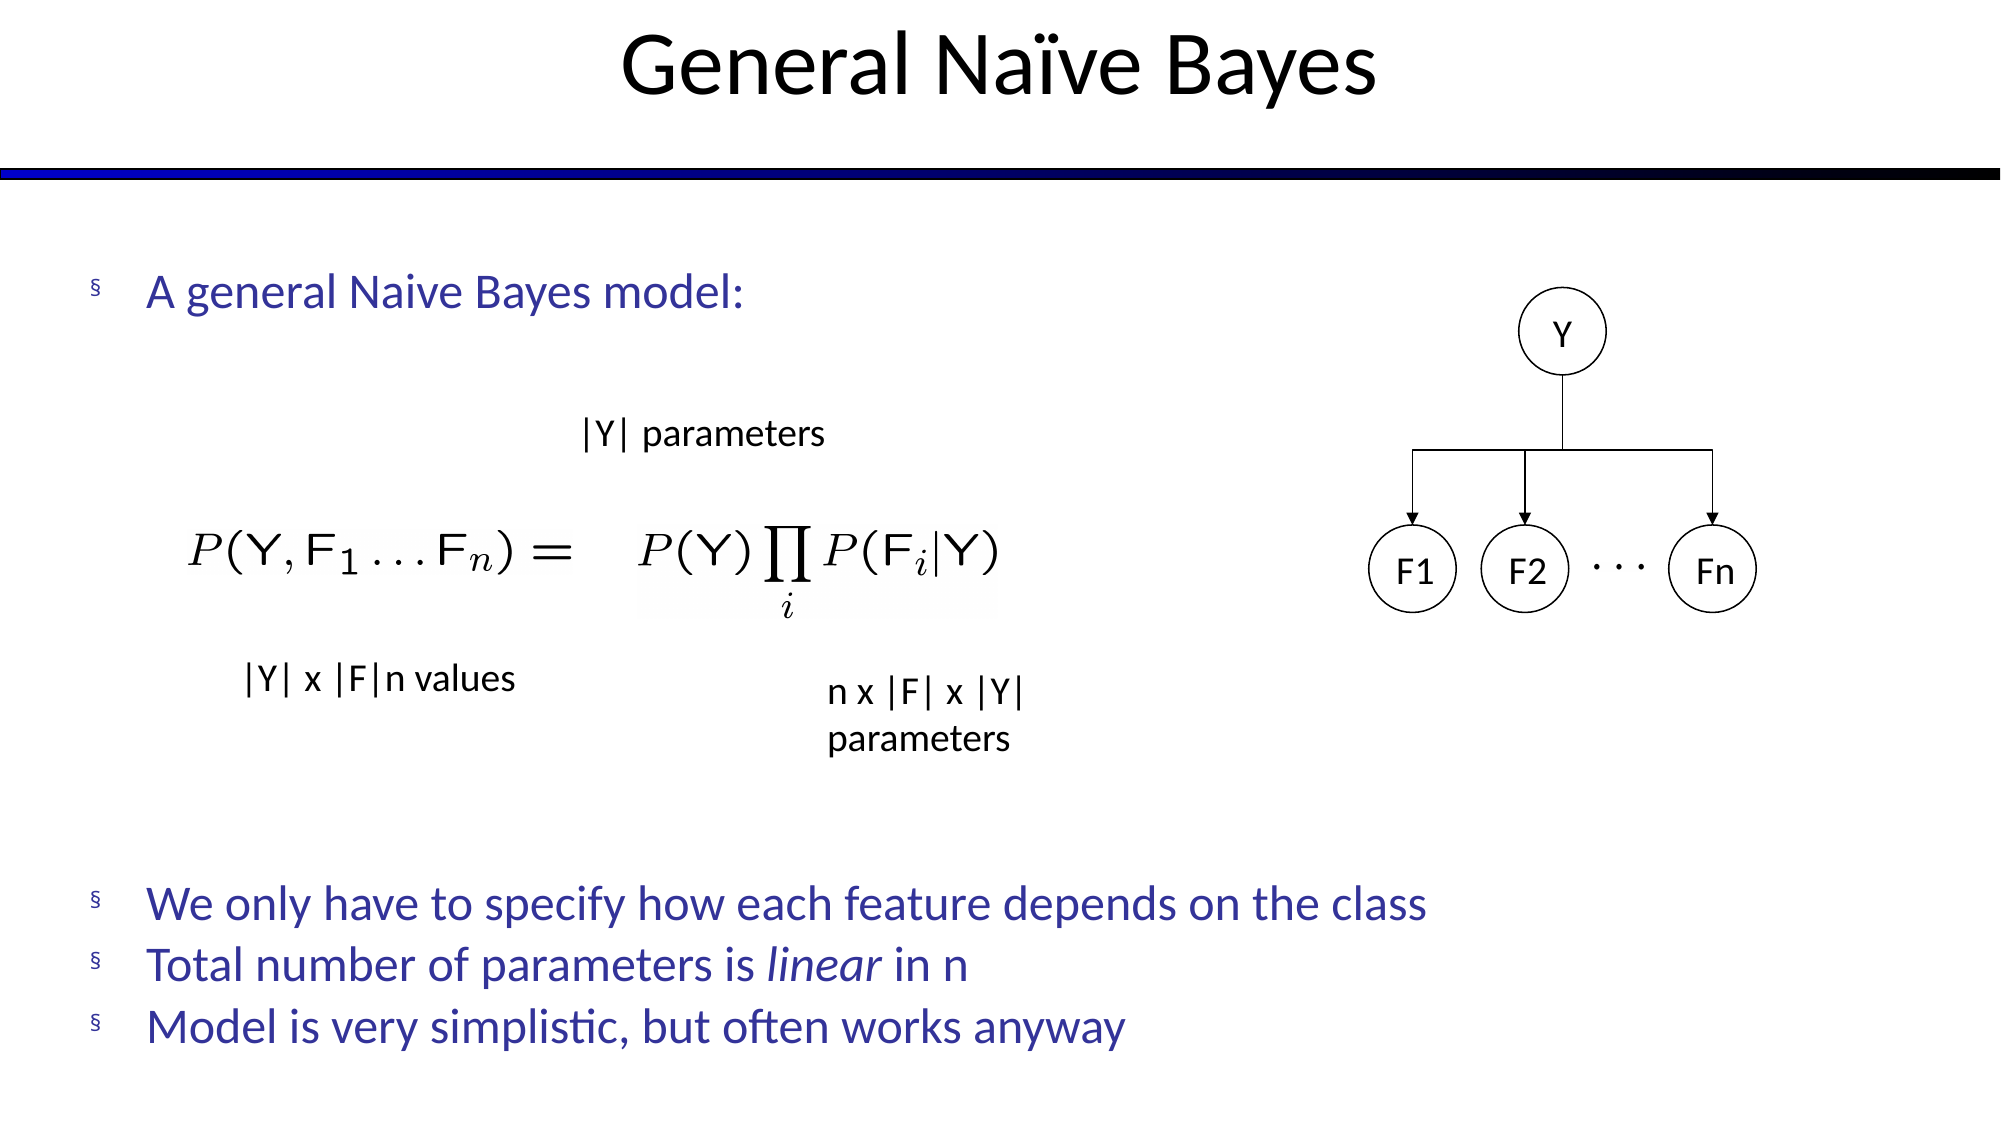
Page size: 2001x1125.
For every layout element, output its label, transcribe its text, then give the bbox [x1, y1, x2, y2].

text_box Fn [1668, 524, 1757, 613]
title General Naïve Bayes [0, 0, 2000, 184]
picture [1593, 562, 1645, 572]
text_box n x |F| x |Y| parameters [812, 657, 1200, 768]
picture [637, 524, 998, 619]
text_box |Y| parameters [562, 399, 850, 463]
text_box Y [1518, 287, 1607, 375]
list A general Naive Bayes model: We only have to specify how each feature depends on the class Total number of parameters is linear in n Model is very simplistic, but often works anyway [75, 262, 1663, 1088]
picture [187, 529, 573, 575]
text_box F2 [1481, 525, 1569, 613]
text_box F1 [1368, 524, 1457, 613]
text_box |Y| x |F|n values [225, 644, 563, 708]
